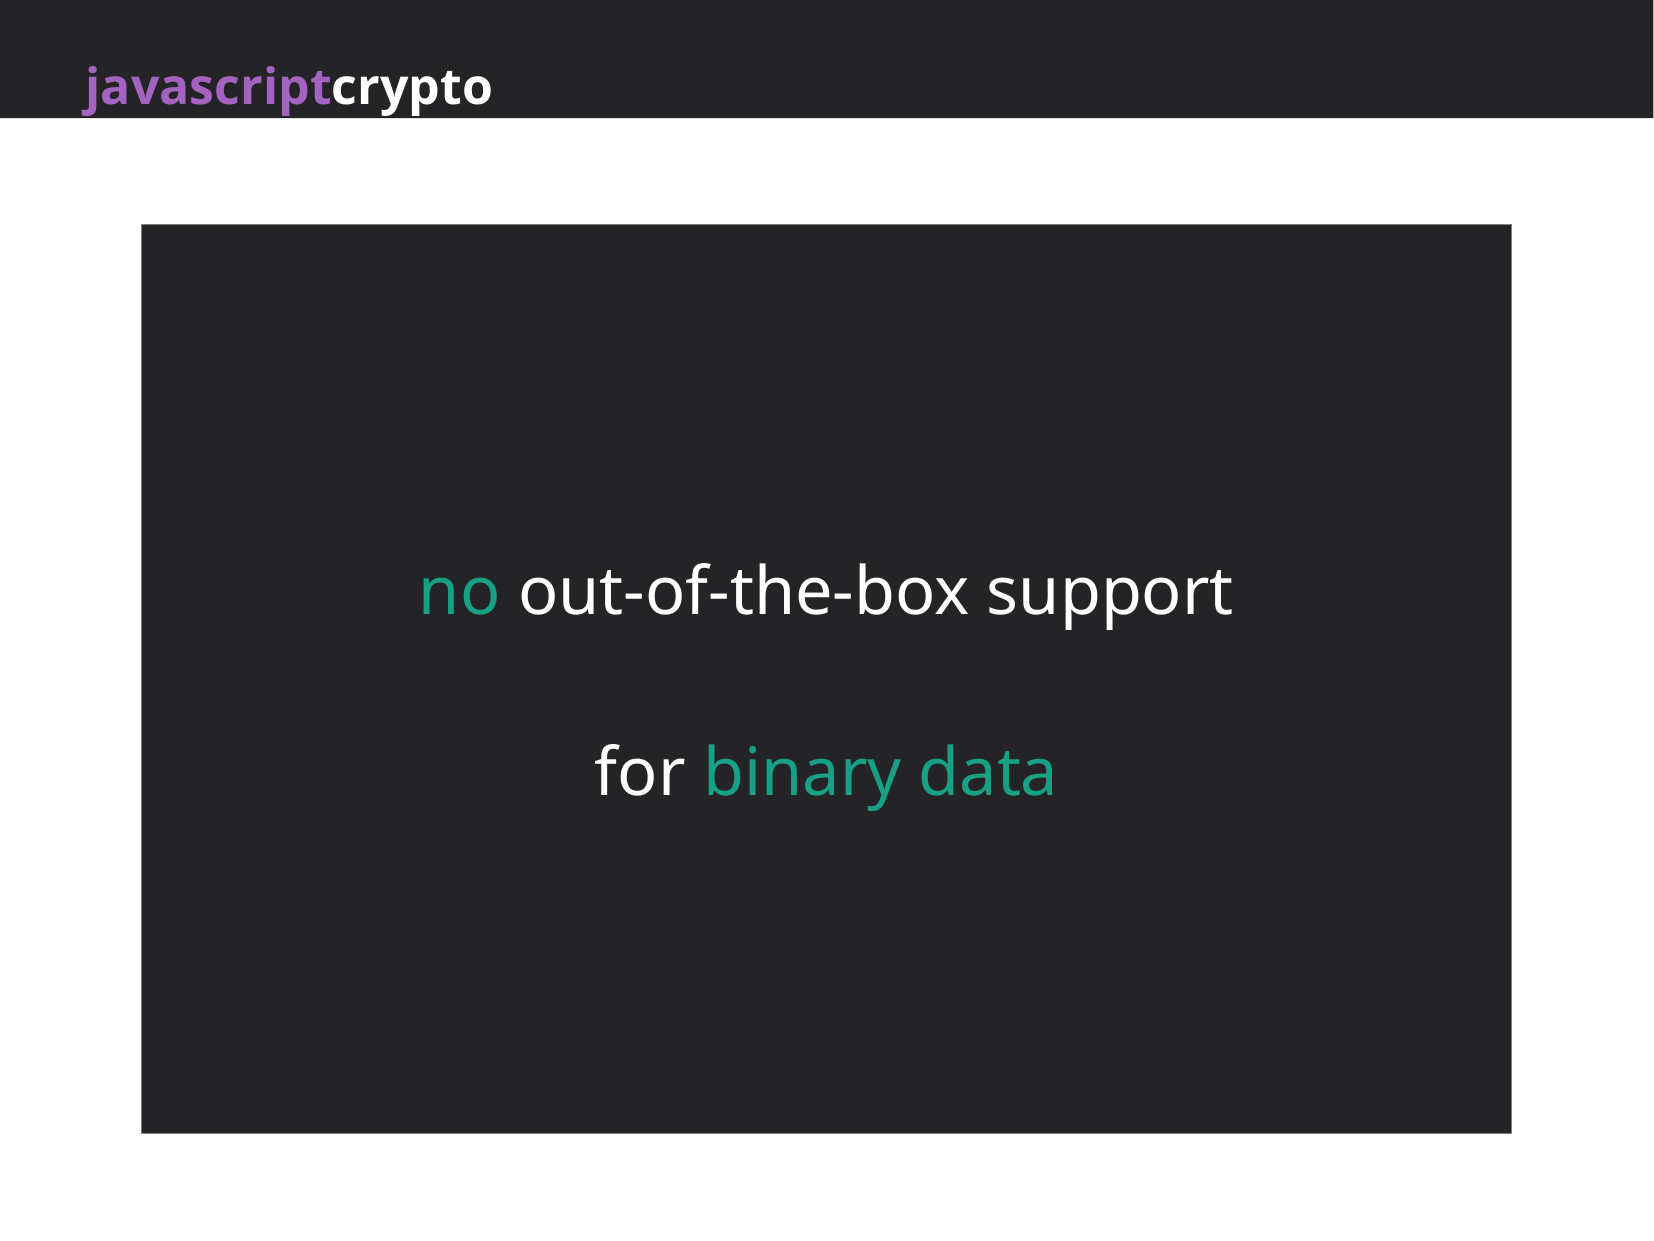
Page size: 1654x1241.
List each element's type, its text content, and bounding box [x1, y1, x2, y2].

text_box [165, 531, 1441, 1087]
text_box javascriptcrypto [70, 43, 544, 119]
text_box no out-of-the-box support for binary data [141, 224, 1512, 1134]
text_box [0, 0, 1654, 119]
